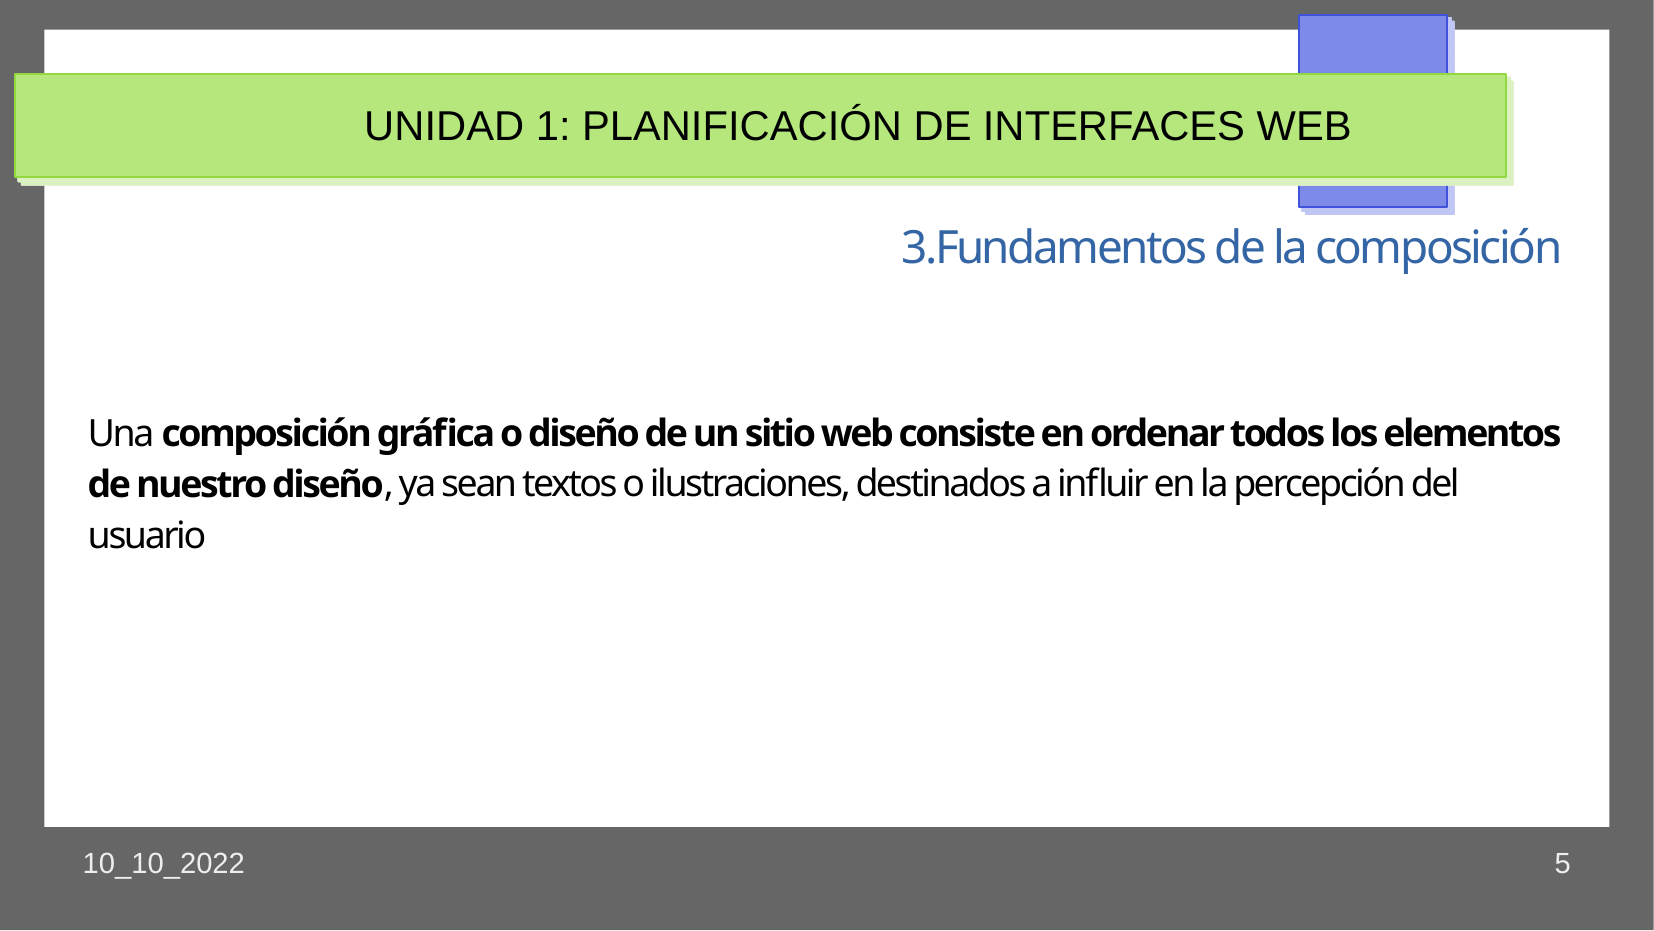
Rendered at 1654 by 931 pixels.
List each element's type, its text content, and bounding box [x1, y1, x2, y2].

title UNIDAD 1: PLANIFICACIÓN DE INTERFACES WEB [29, 73, 1447, 178]
subtitle 3.Fundamentos de la composición Una composición gráfica o diseño de un sitio web consiste en ordenar todos los elementos de nuestro diseño, ya sean textos o ilustraciones, destinados a influir en la percepción del usuario [87, 210, 1563, 803]
